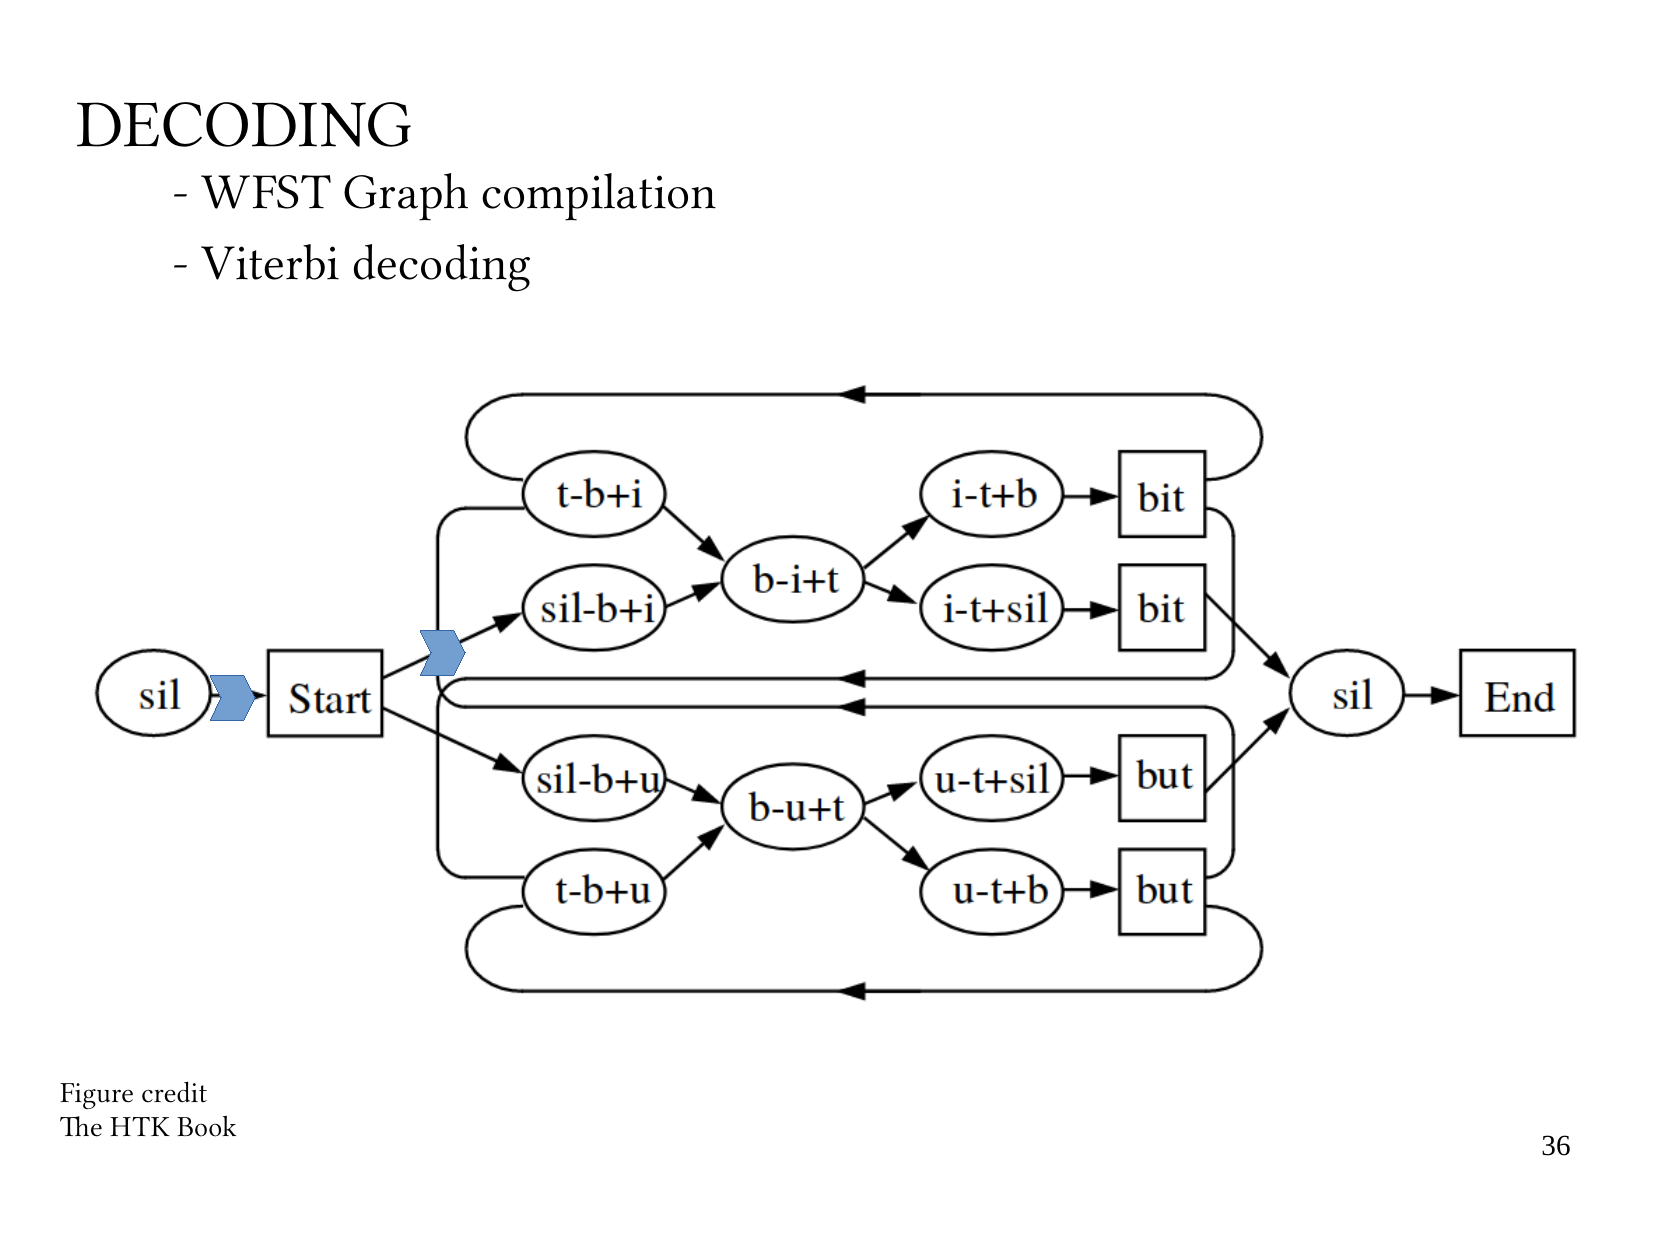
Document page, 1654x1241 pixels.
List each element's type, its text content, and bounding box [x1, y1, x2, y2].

text_box [420, 630, 466, 676]
subtitle DECODING - WFST Graph compilation - Viterbi decoding FEATURE EXTRACTION - Sliding window feature extraction GMM MONOPHONE TRAINING - Flat-start - Baum-Welch re-estimation GMM TRIPHONE TRAINING - Phonetic decision tree - Baum-Welch re-estimation Figure credit The HTK Book - Gradient descent via backprop [60, 72, 1549, 299]
text_box [210, 675, 256, 721]
picture [0, 299, 1654, 1081]
subtitle DECODING - WFST Graph compilation - Viterbi decoding FEATURE EXTRACTION - Sliding window feature extraction GMM MONOPHONE TRAINING - Flat-start - Baum-Welch re-estimation GMM TRIPHONE TRAINING - Phonetic decision tree - Baum-Welch re-estimation Figure credit The HTK Book - Gradient descent via backprop [60, 1081, 1549, 1216]
